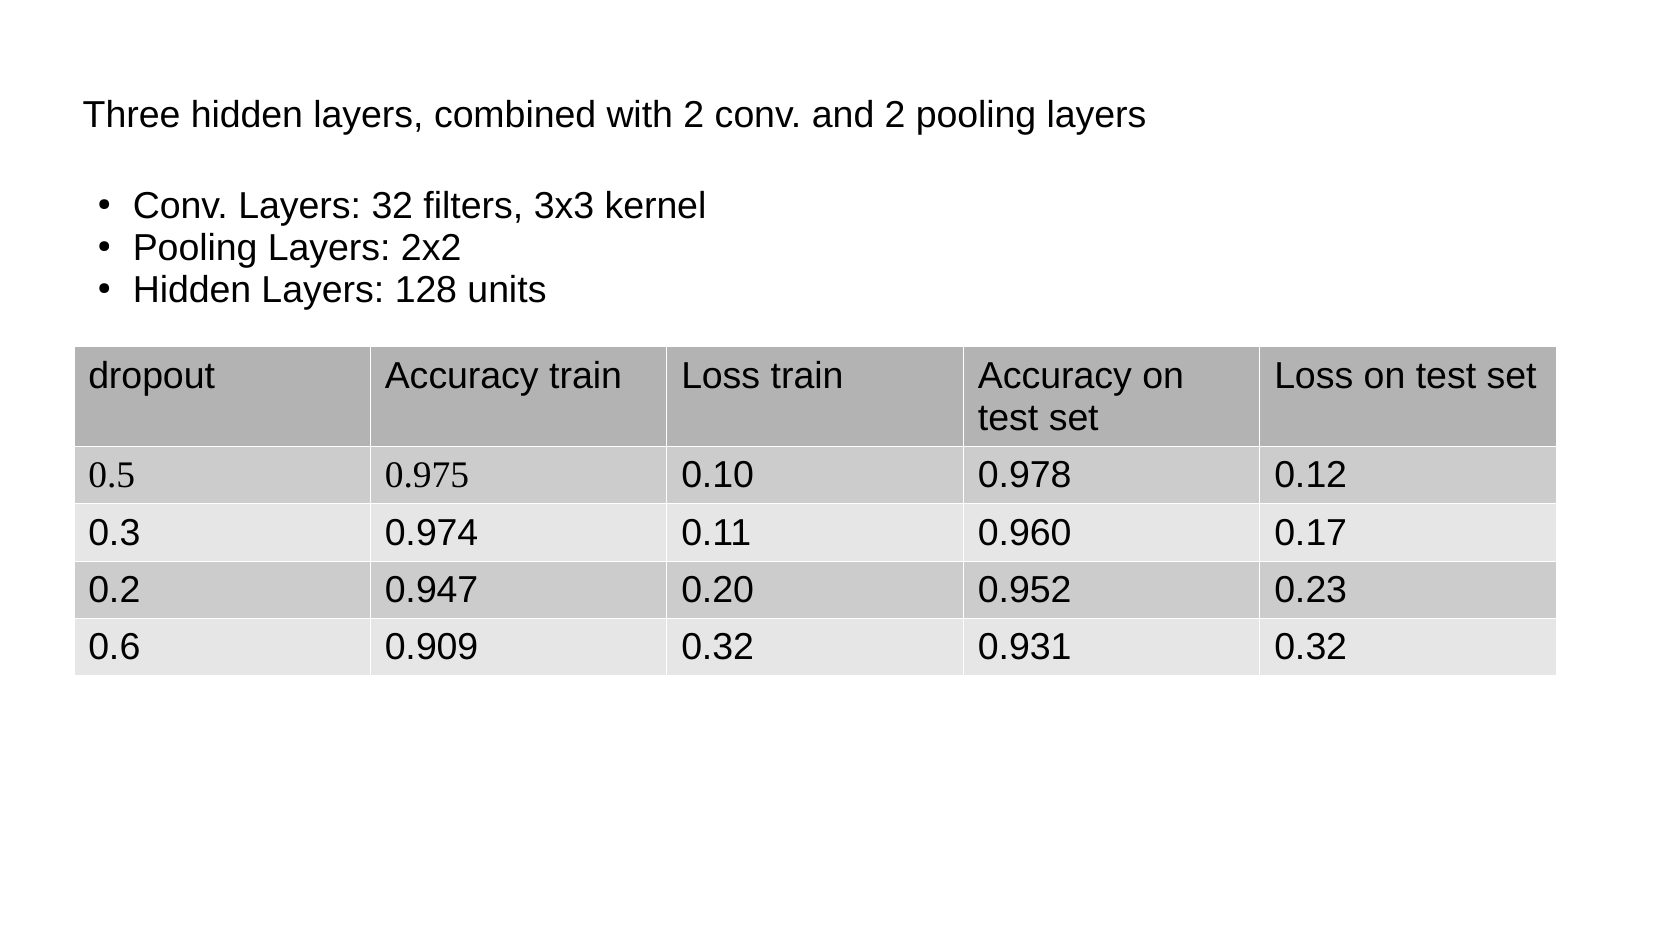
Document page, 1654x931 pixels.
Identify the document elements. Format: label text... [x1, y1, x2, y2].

table_cell 0.12 [1260, 447, 1556, 503]
table_header dropout [75, 347, 370, 446]
table_cell 0.909 [371, 619, 666, 675]
table_header Loss on test set [1260, 347, 1556, 446]
table_cell 0.2 [75, 562, 370, 618]
table_cell 0.975 [371, 447, 666, 503]
table_cell 0.947 [371, 562, 666, 618]
table_cell 0.11 [667, 504, 963, 561]
table_cell 0.20 [667, 562, 963, 618]
table_cell 0.6 [75, 619, 370, 675]
table_cell 0.32 [1260, 619, 1556, 675]
table_header Loss train [667, 347, 963, 446]
table_header Accuracy on test set [964, 347, 1259, 446]
table_cell 0.960 [964, 504, 1259, 561]
title Three hidden layers, combined with 2 conv. and 2 pooling layers [82, 37, 1571, 193]
table_cell 0.17 [1260, 504, 1556, 561]
table_cell 0.23 [1260, 562, 1556, 618]
table_header Accuracy train [371, 360, 666, 446]
text_box Conv. Layers: 32 filters, 3x3 kernel Pooling Layers: 2x2 Hidden Layers: 128 units [82, 177, 722, 360]
table_cell 0.32 [667, 619, 963, 675]
table_cell 0.952 [964, 562, 1259, 618]
table_cell 0.10 [667, 447, 963, 503]
table_cell 0.3 [75, 504, 370, 561]
table_cell 0.974 [371, 504, 666, 561]
table_cell 0.5 [75, 447, 370, 503]
table_cell 0.931 [964, 619, 1259, 675]
table_cell 0.978 [964, 447, 1259, 503]
